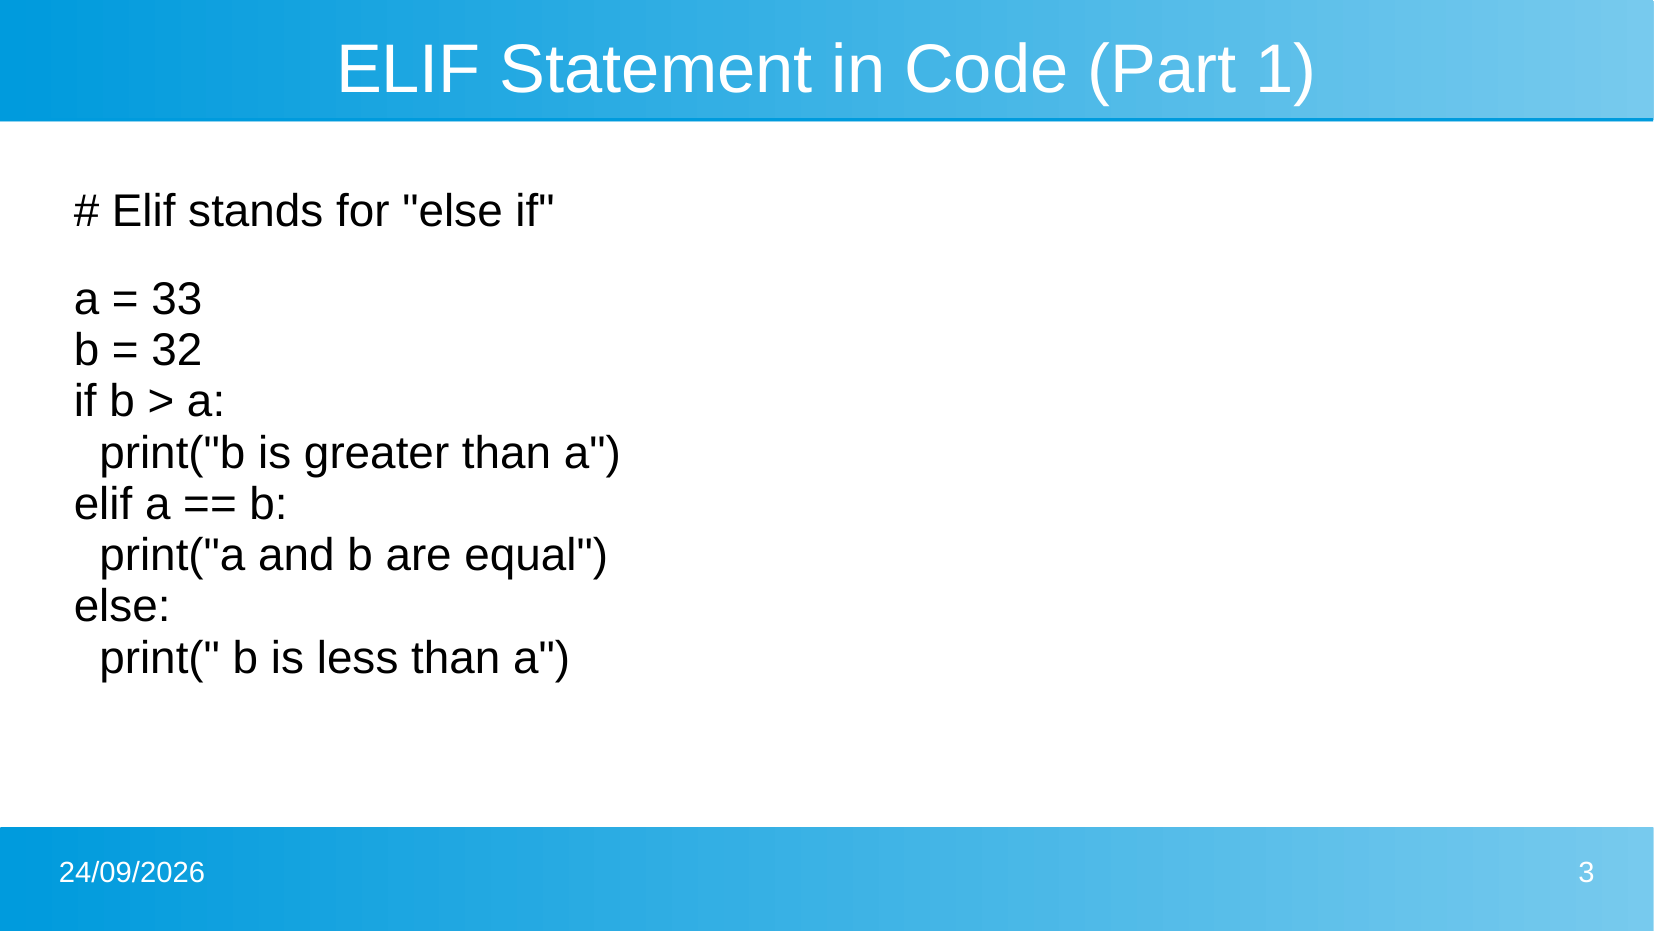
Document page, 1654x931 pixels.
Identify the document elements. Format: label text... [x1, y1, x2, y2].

text_box # Elif stands for "else if" a = 33 b = 32 if b > a: print("b is greater than a") elif a == b: print("a and b are equal") else: print(" b is less than a") [59, 177, 650, 691]
title ELIF Statement in Code (Part 1) [59, 29, 1595, 108]
